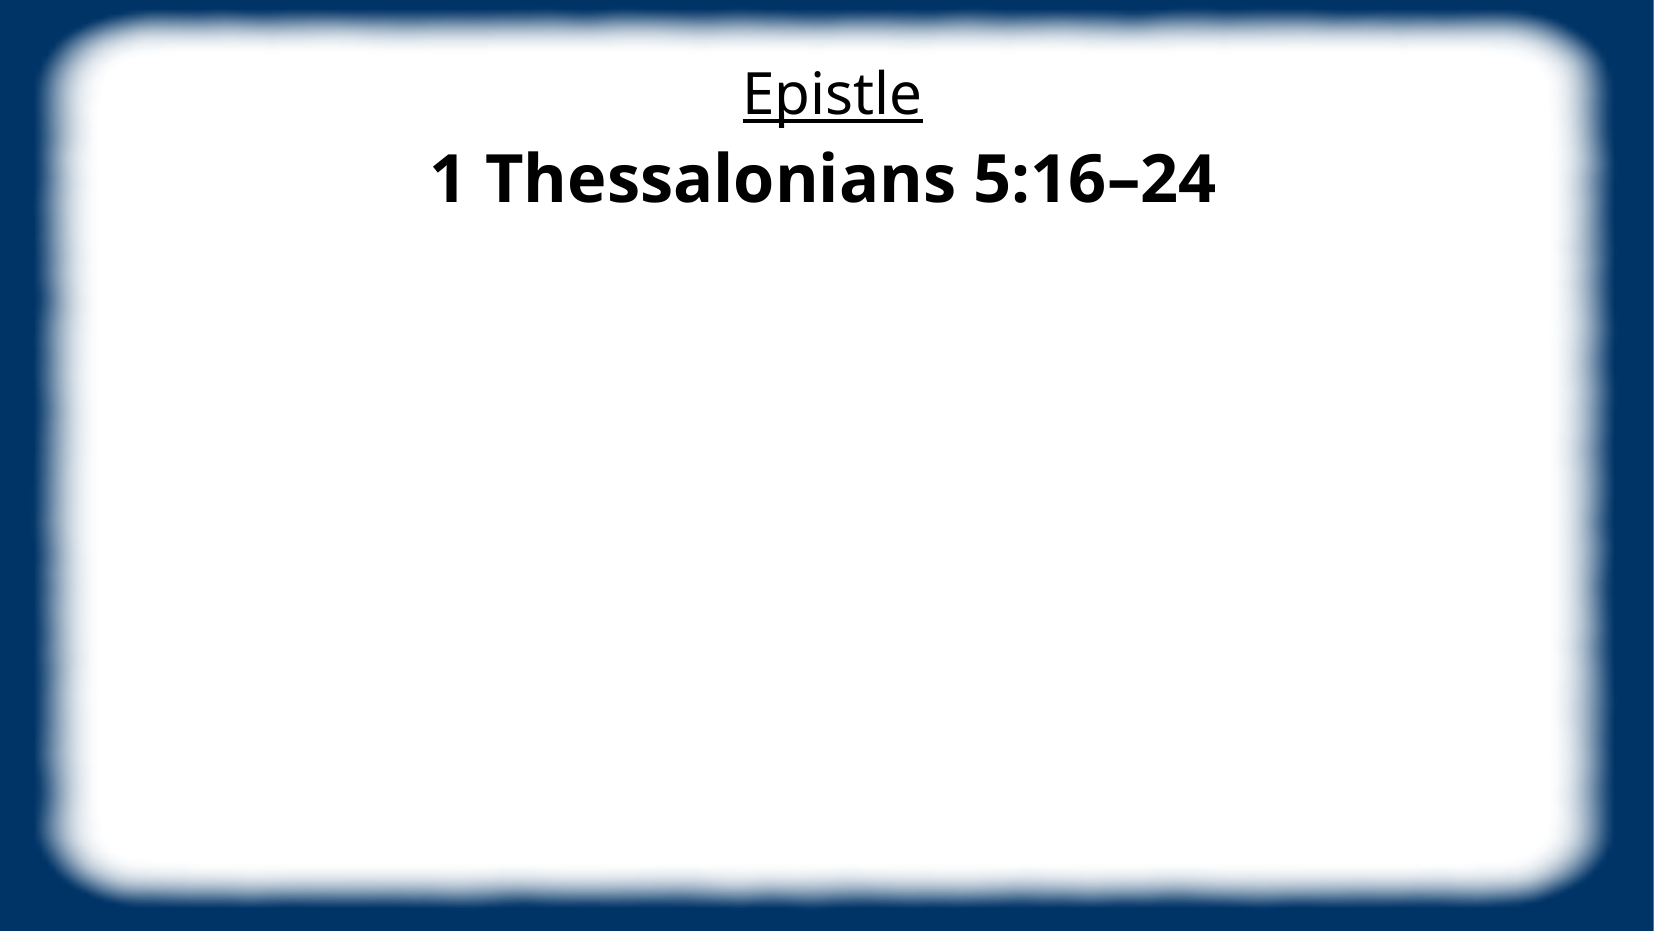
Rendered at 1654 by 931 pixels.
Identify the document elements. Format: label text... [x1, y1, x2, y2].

text_box Epistle 1 Thessalonians 5:16–24 [75, 45, 1591, 226]
picture [0, 0, 1654, 931]
